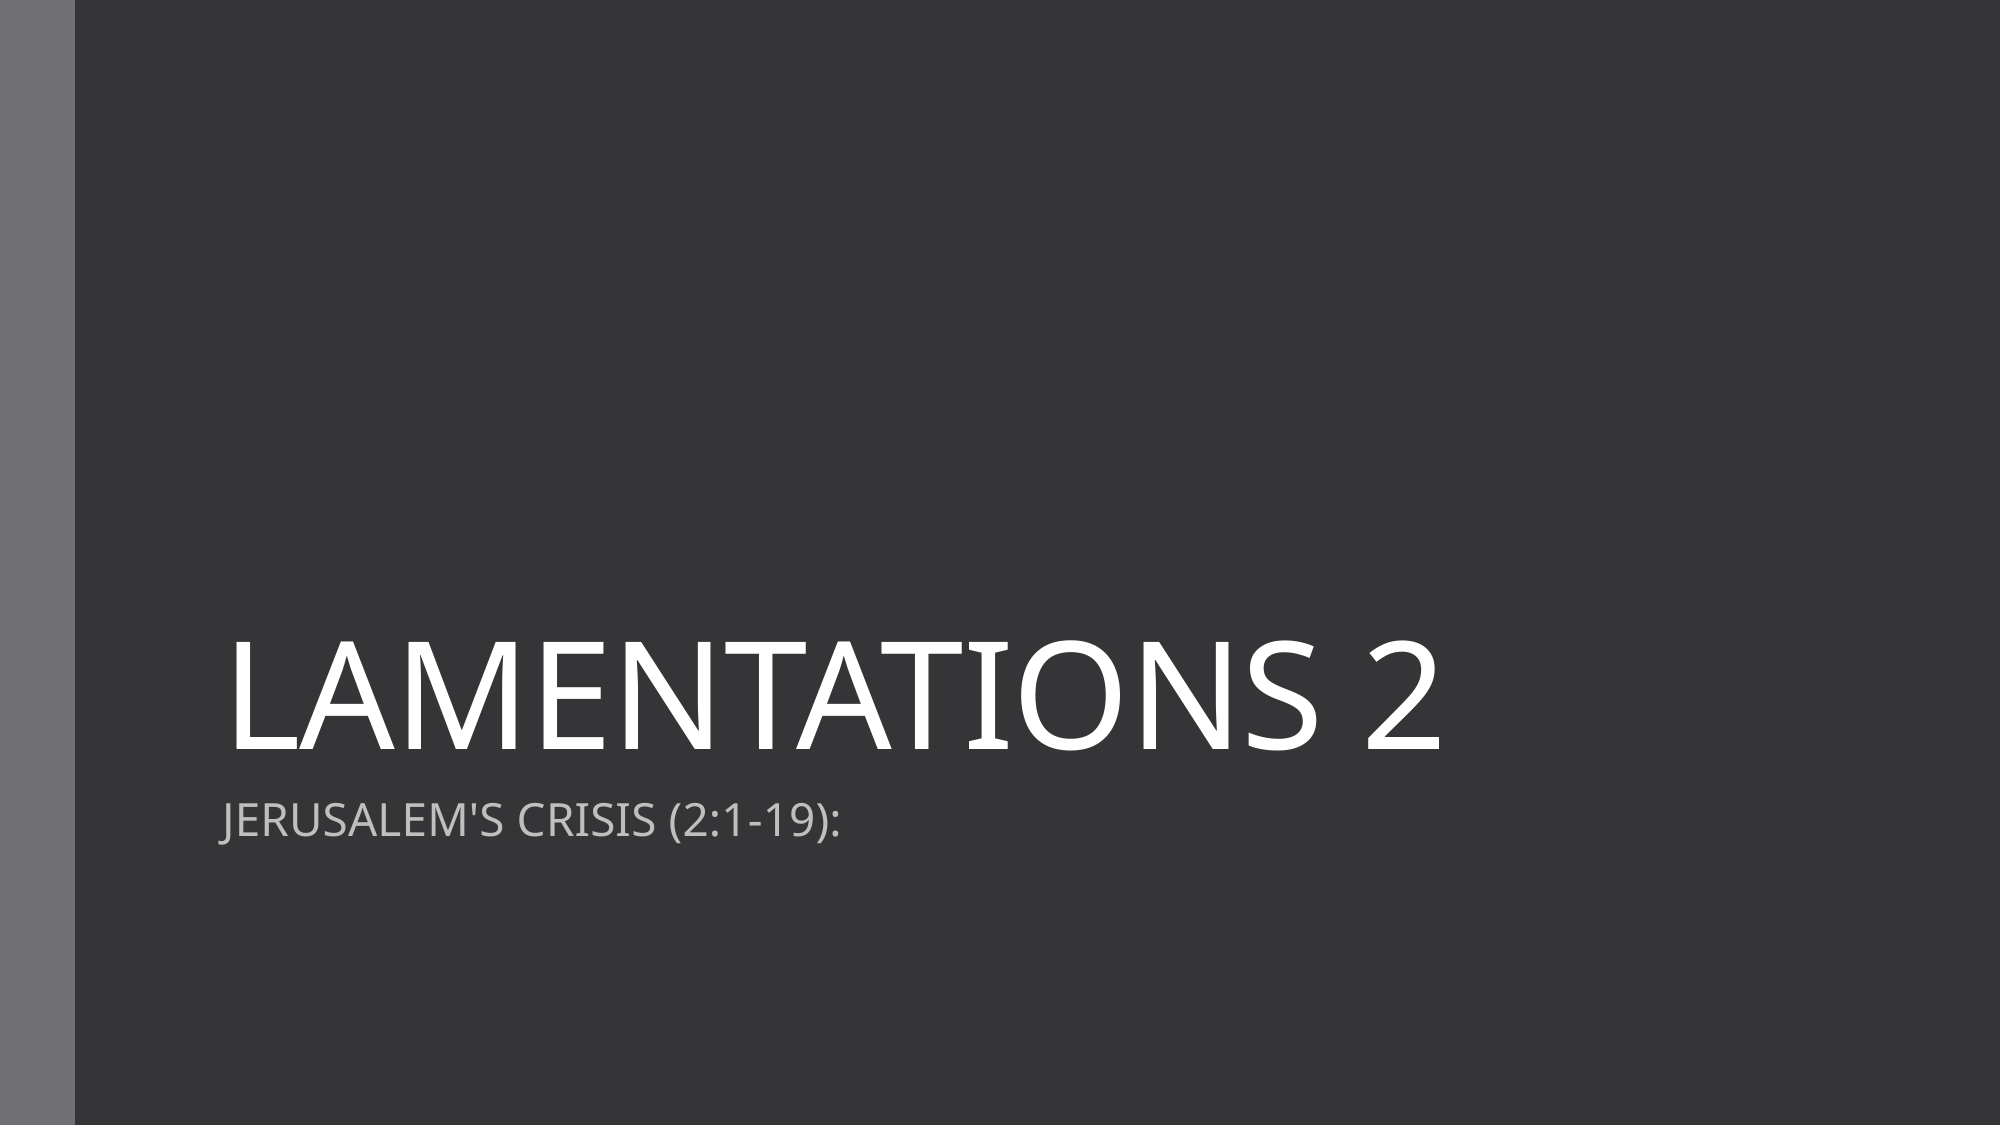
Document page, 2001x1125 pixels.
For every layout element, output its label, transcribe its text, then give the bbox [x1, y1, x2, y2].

subtitle JERUSALEM'S CRISIS (2:1-19): [206, 787, 1752, 1066]
title LAMENTATIONS 2 [206, 124, 1752, 787]
